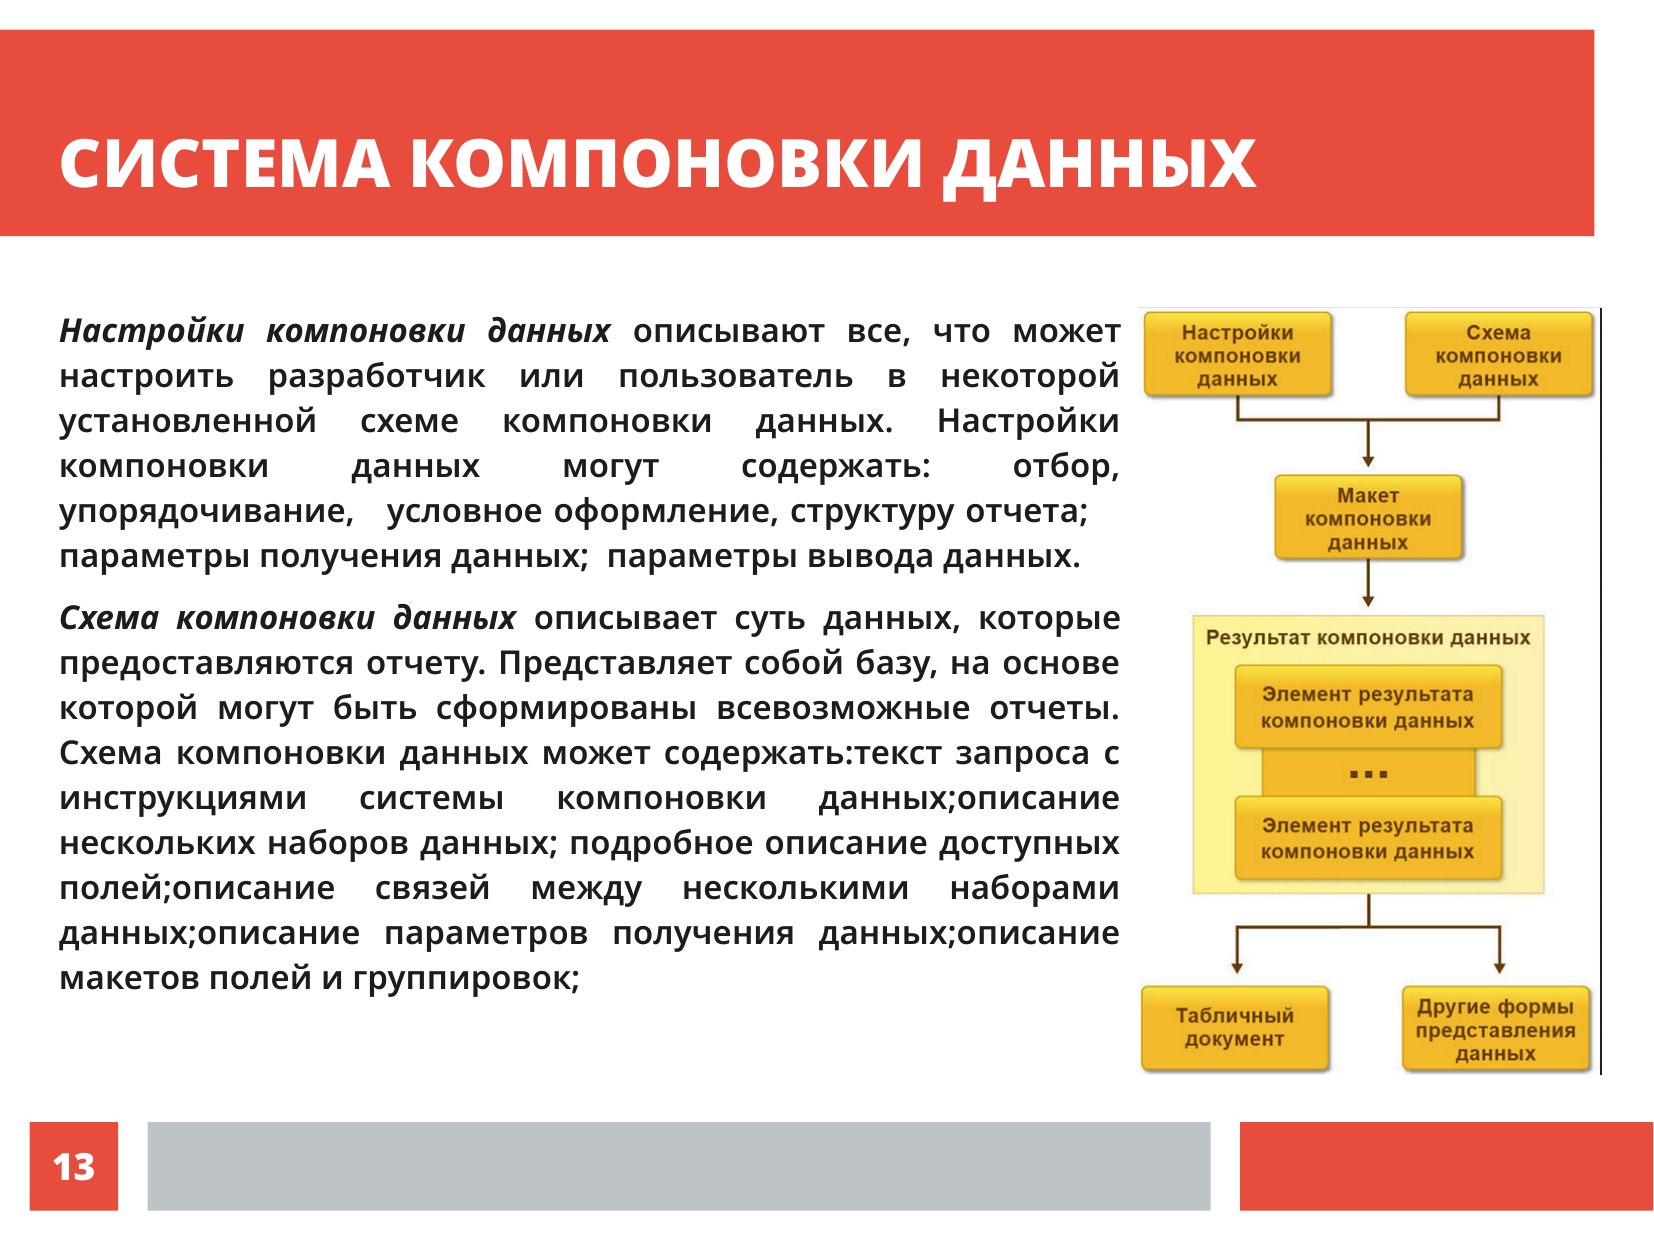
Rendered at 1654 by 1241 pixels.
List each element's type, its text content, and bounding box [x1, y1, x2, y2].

picture [1138, 307, 1602, 1075]
list Настройки компоновки данных описывают все, что может настроить разработчик или пользователь в некоторой установленной схеме компоновки данных. Настройки компоновки данных могут содержать: отбор, упорядочивание, условное оформление, структуру отчета; параметры получения данных; параметры вывода данных. Схема компоновки данных описывает суть данных, которые предоставляются отчету. Представляет собой базу, на основе которой могут быть сформированы всевозможные отчеты. Схема компоновки данных может содержать:текст запроса с инструкциями системы компоновки данных;описание нескольких наборов данных; подробное описание доступных полей;описание связей между несколькими наборами данных;описание параметров получения данных;описание макетов полей и группировок; [59, 307, 1123, 1075]
title СИСТЕМА КОМПОНОВКИ ДАННЫХ [59, 59, 1595, 207]
